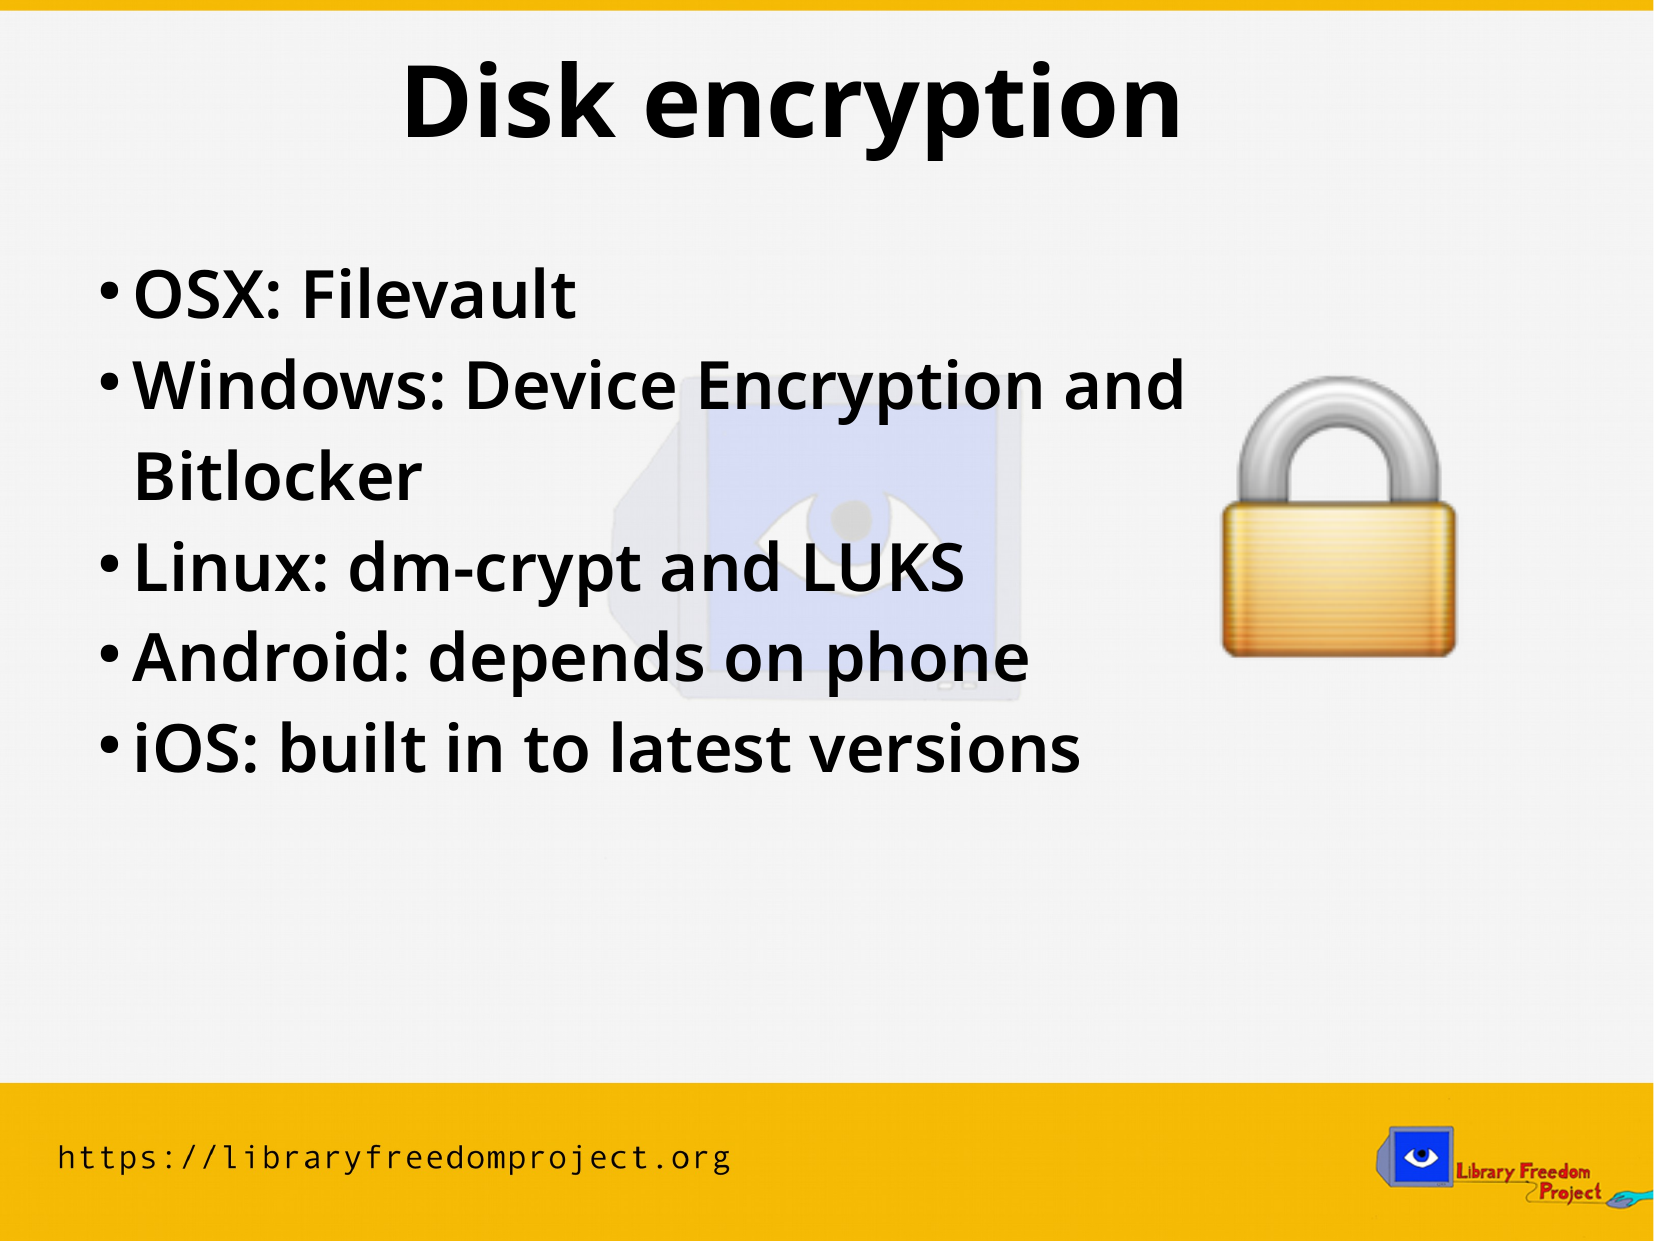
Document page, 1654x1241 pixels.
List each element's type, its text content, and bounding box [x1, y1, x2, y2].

text_box OSX: Filevault Windows: Device Encryption and Bitlocker Linux: dm-crypt and LUKS Android: depends on phone iOS: built in to latest versions [82, 240, 1306, 809]
text_box Disk encryption [399, 30, 1254, 169]
picture [0, 0, 1654, 1241]
